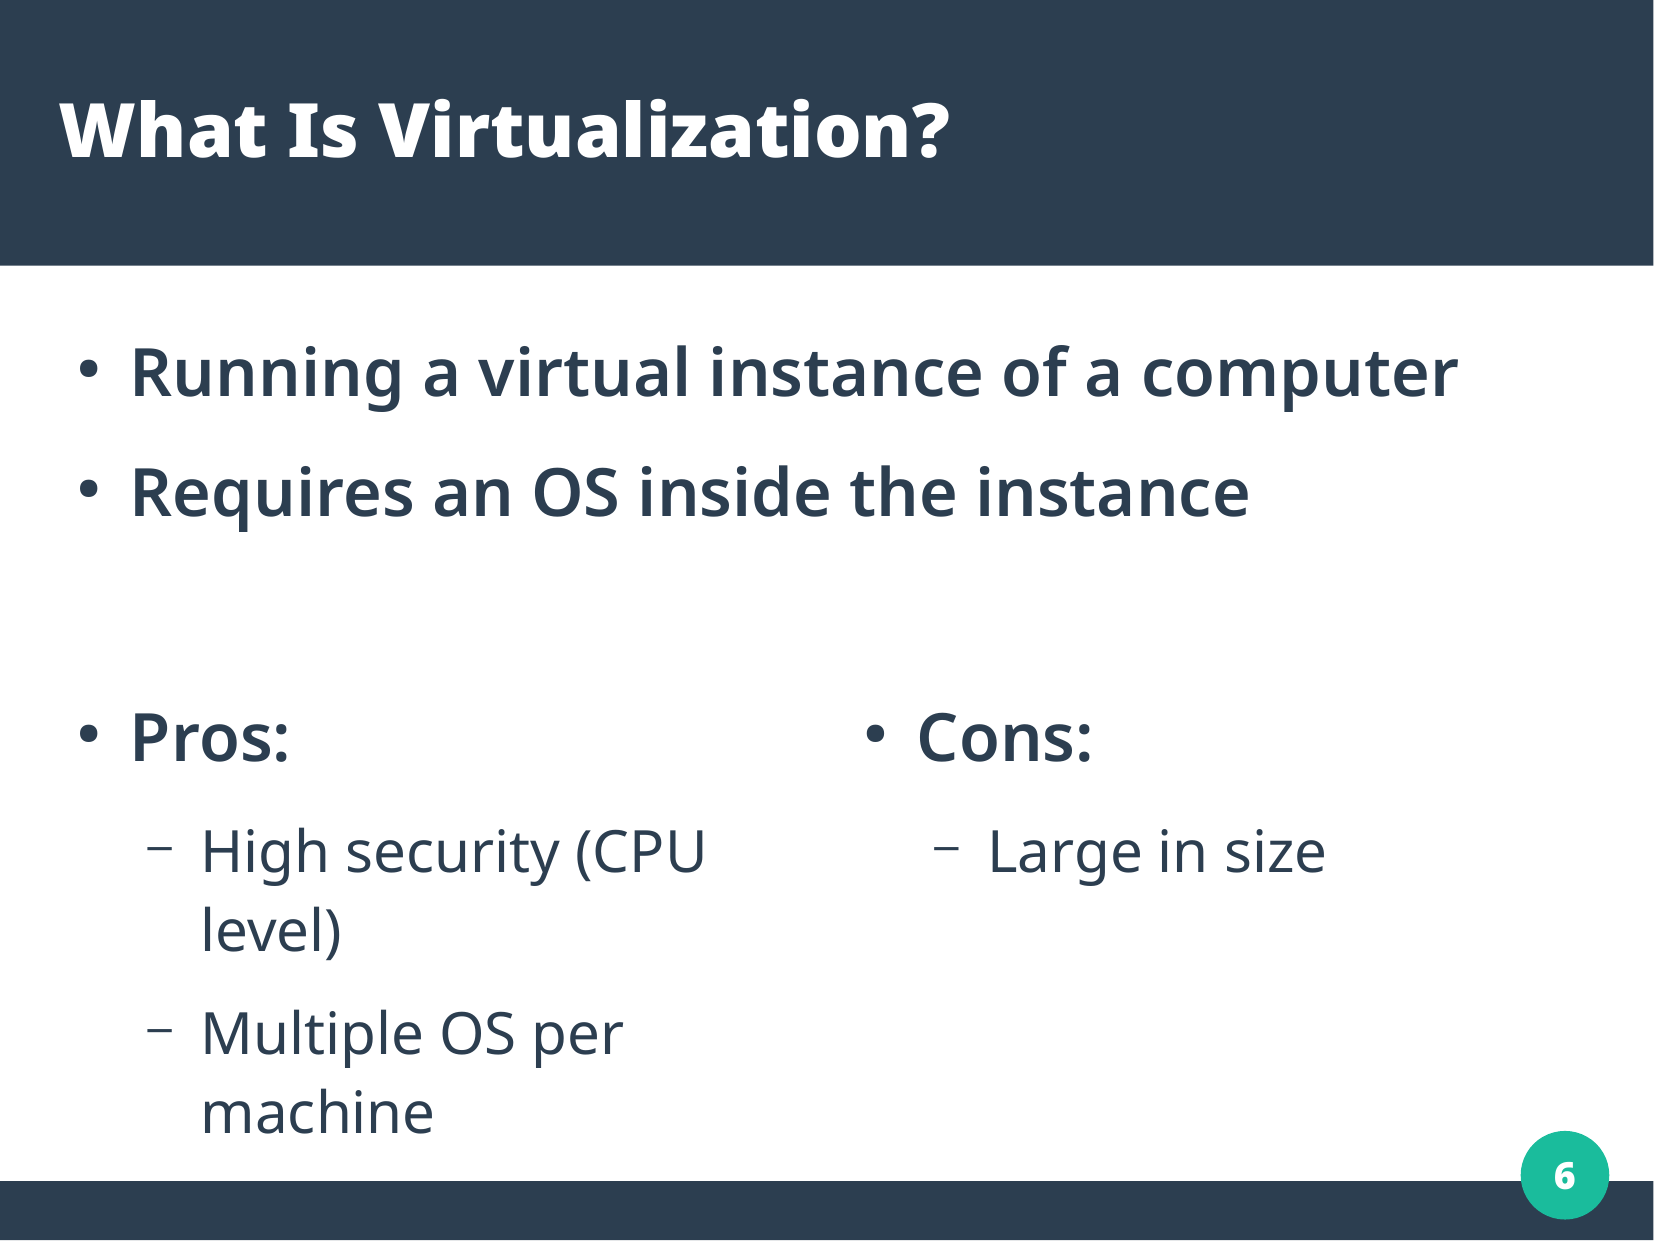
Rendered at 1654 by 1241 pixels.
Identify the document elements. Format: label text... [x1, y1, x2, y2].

list Running a virtual instance of a computer Requires an OS inside the instance [59, 324, 1591, 646]
list Pros: High security (CPU level) Multiple OS per machine [59, 690, 809, 1151]
list Cons: Large in size [845, 690, 1596, 1151]
title What Is Virtualization? [59, 49, 1595, 207]
